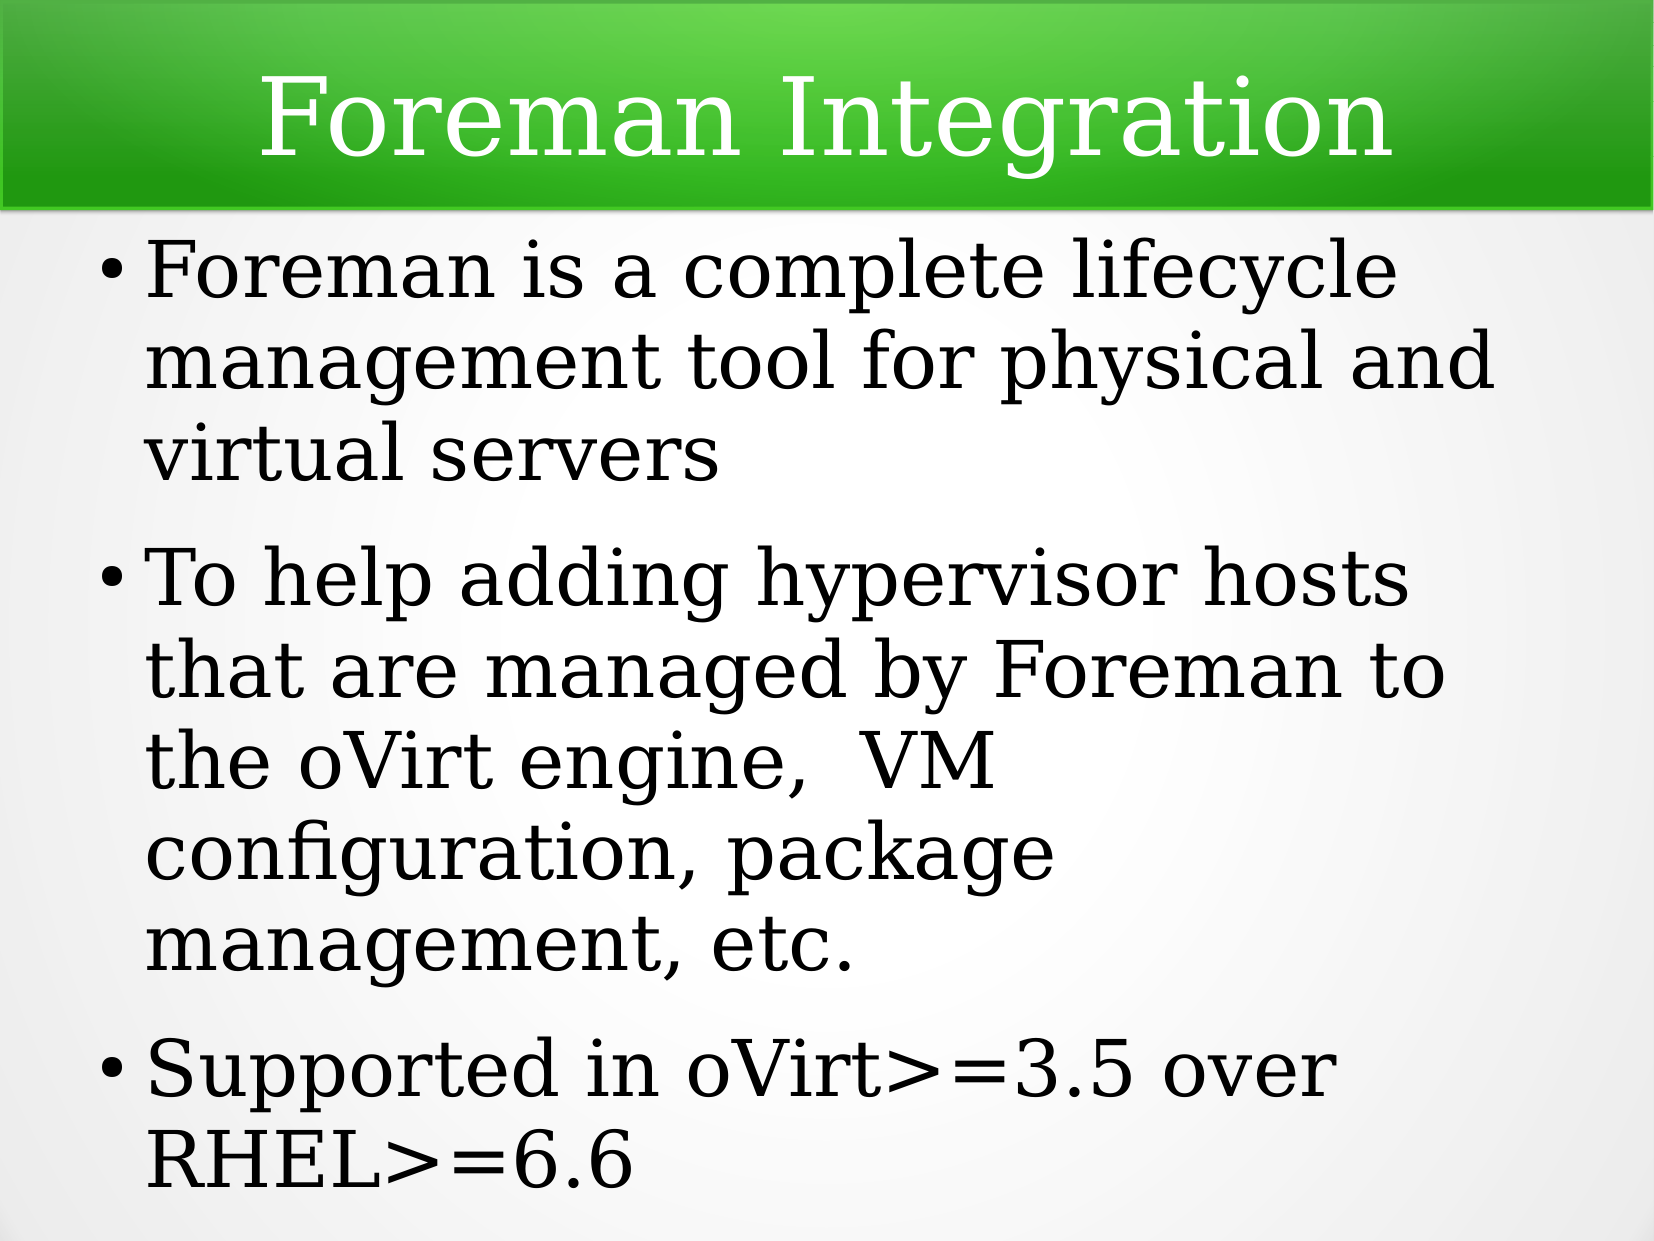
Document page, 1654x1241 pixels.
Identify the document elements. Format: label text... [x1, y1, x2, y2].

title Foreman Integration [82, 47, 1571, 189]
list Foreman is a complete lifecycle management tool for physical and virtual servers To help adding hypervisor hosts that are managed by Foreman to the oVirt engine, VM configuration, package management, etc. Supported in oVirt>=3.5 over RHEL>=6.6 [82, 225, 1571, 1216]
